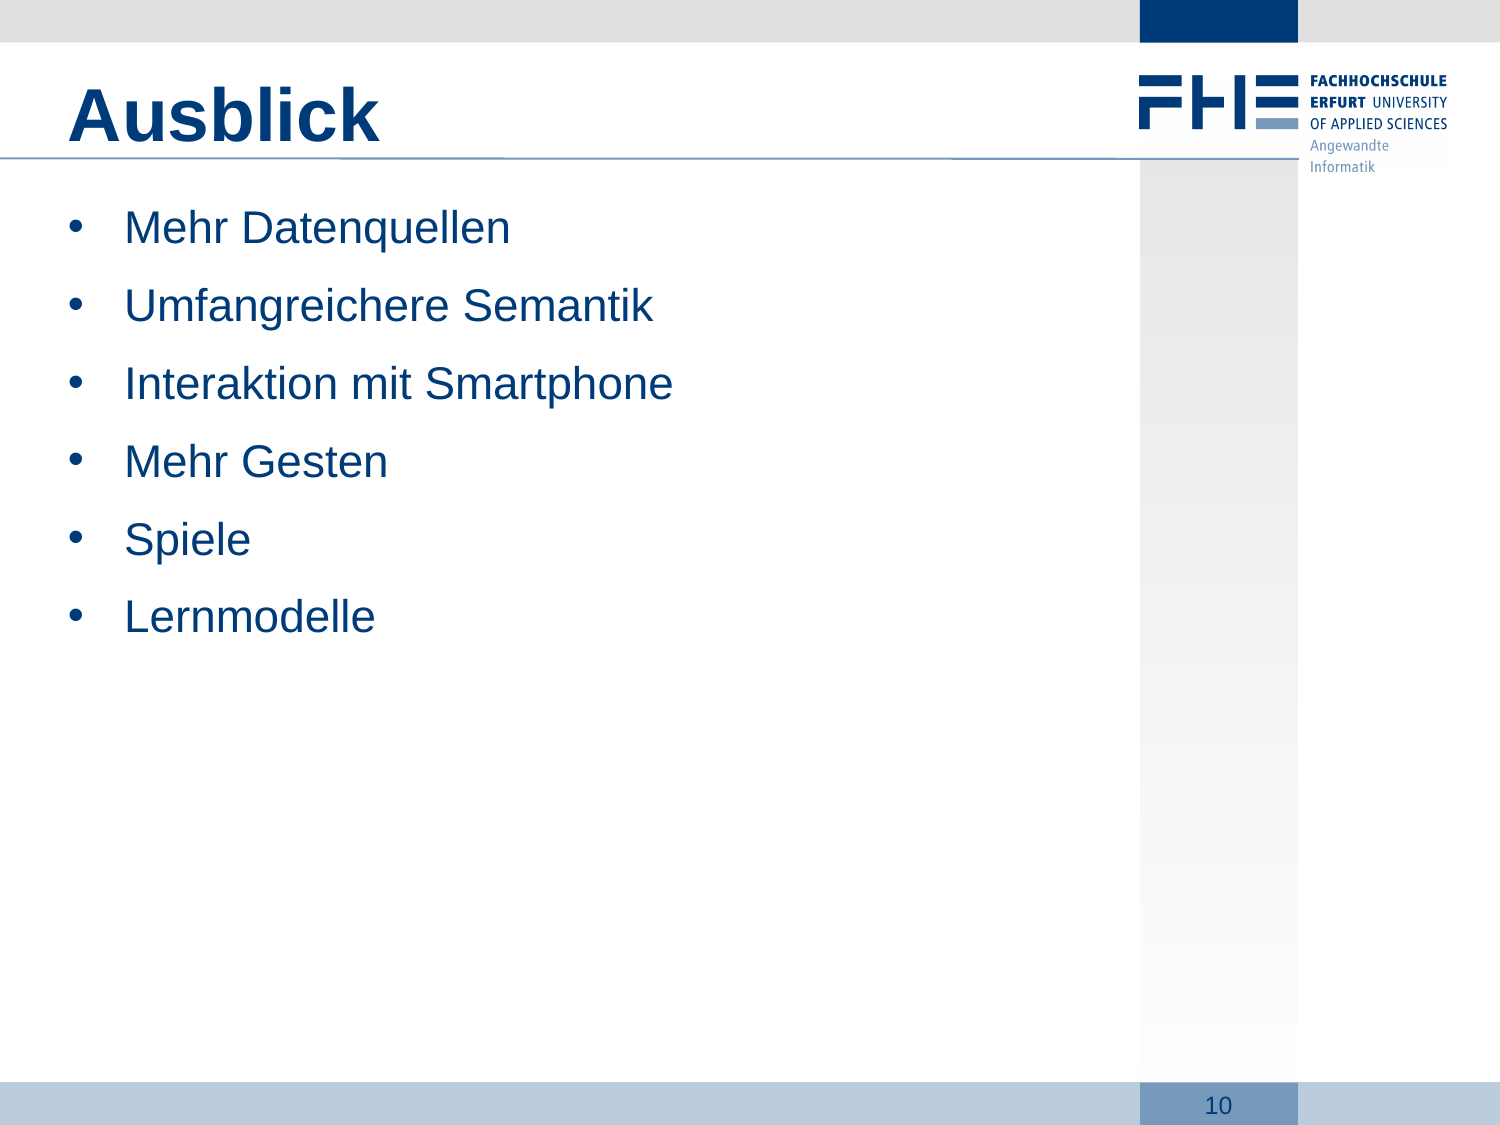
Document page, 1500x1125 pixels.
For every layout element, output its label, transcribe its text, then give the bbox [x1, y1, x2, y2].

picture [1139, 75, 1447, 172]
title Ausblick [53, 58, 1140, 142]
list Mehr Datenquellen Umfangreichere Semantik Interaktion mit Smartphone Mehr Gesten Spiele Lernmodelle [53, 190, 1500, 1100]
